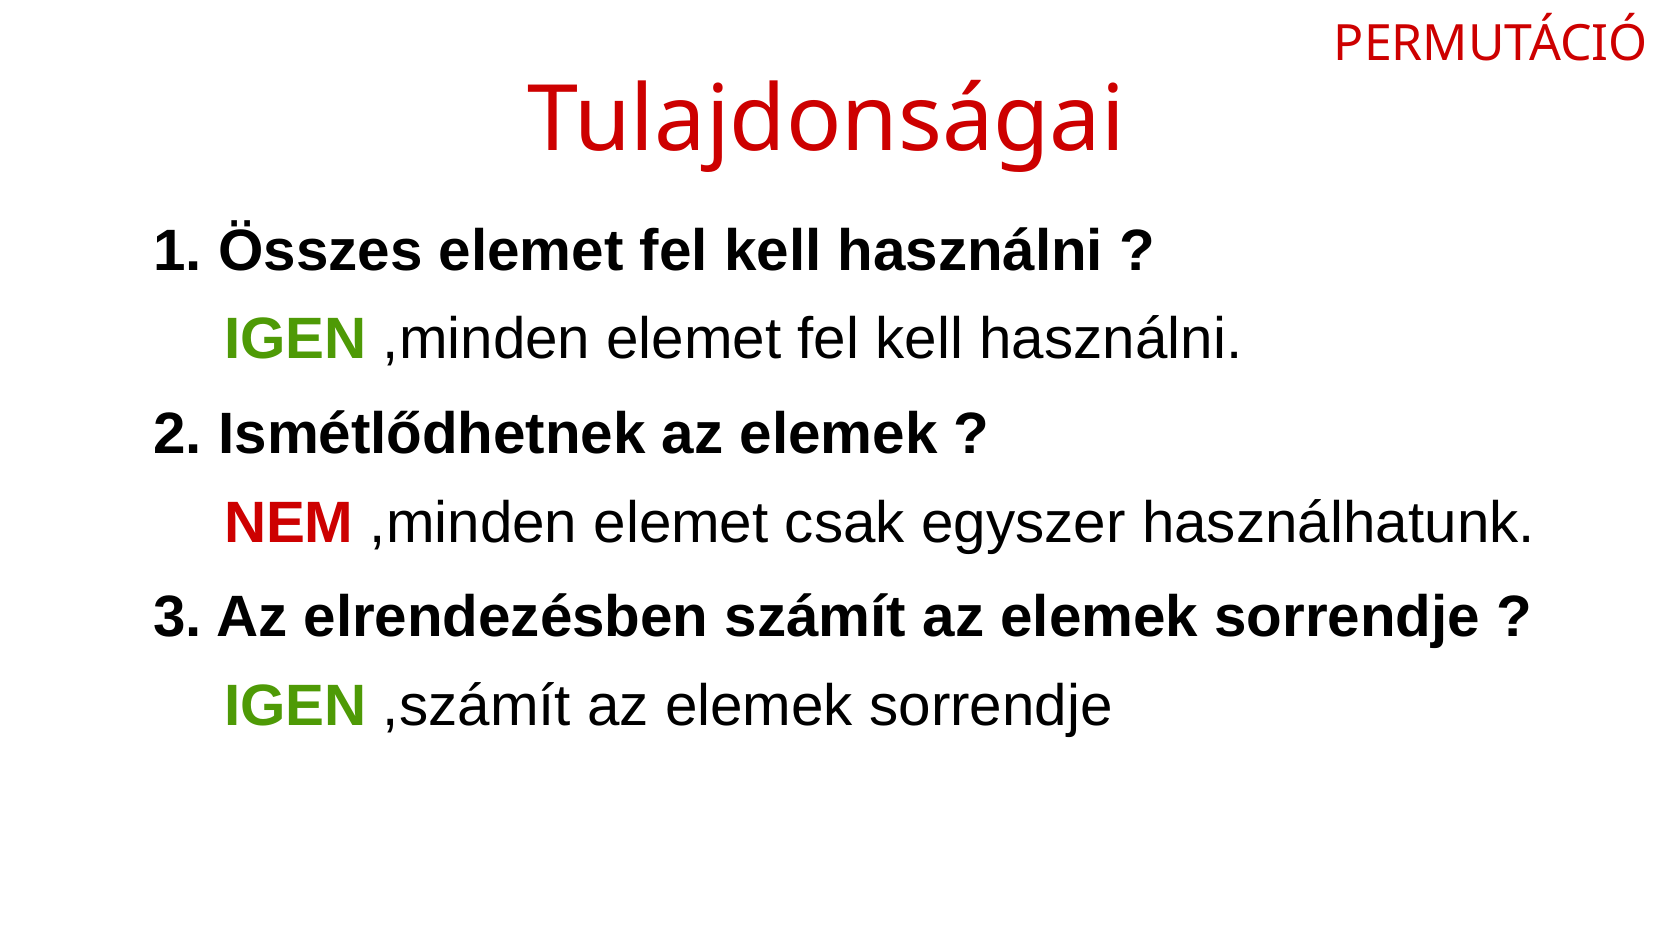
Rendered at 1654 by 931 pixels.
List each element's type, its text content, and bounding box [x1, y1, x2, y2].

title Tulajdonságai [82, 37, 1571, 193]
list 1. Összes elemet fel kell használni ? IGEN ,minden elemet fel kell használni. 2. Ismétlődhetnek az elemek ? NEM ,minden elemet csak egyszer használhatunk. 3. Az elrendezésben számít az elemek sorrendje ? IGEN ,számít az elemek sorrendje [82, 217, 1571, 758]
title PERMUTÁCIÓ [1327, 6, 1654, 76]
